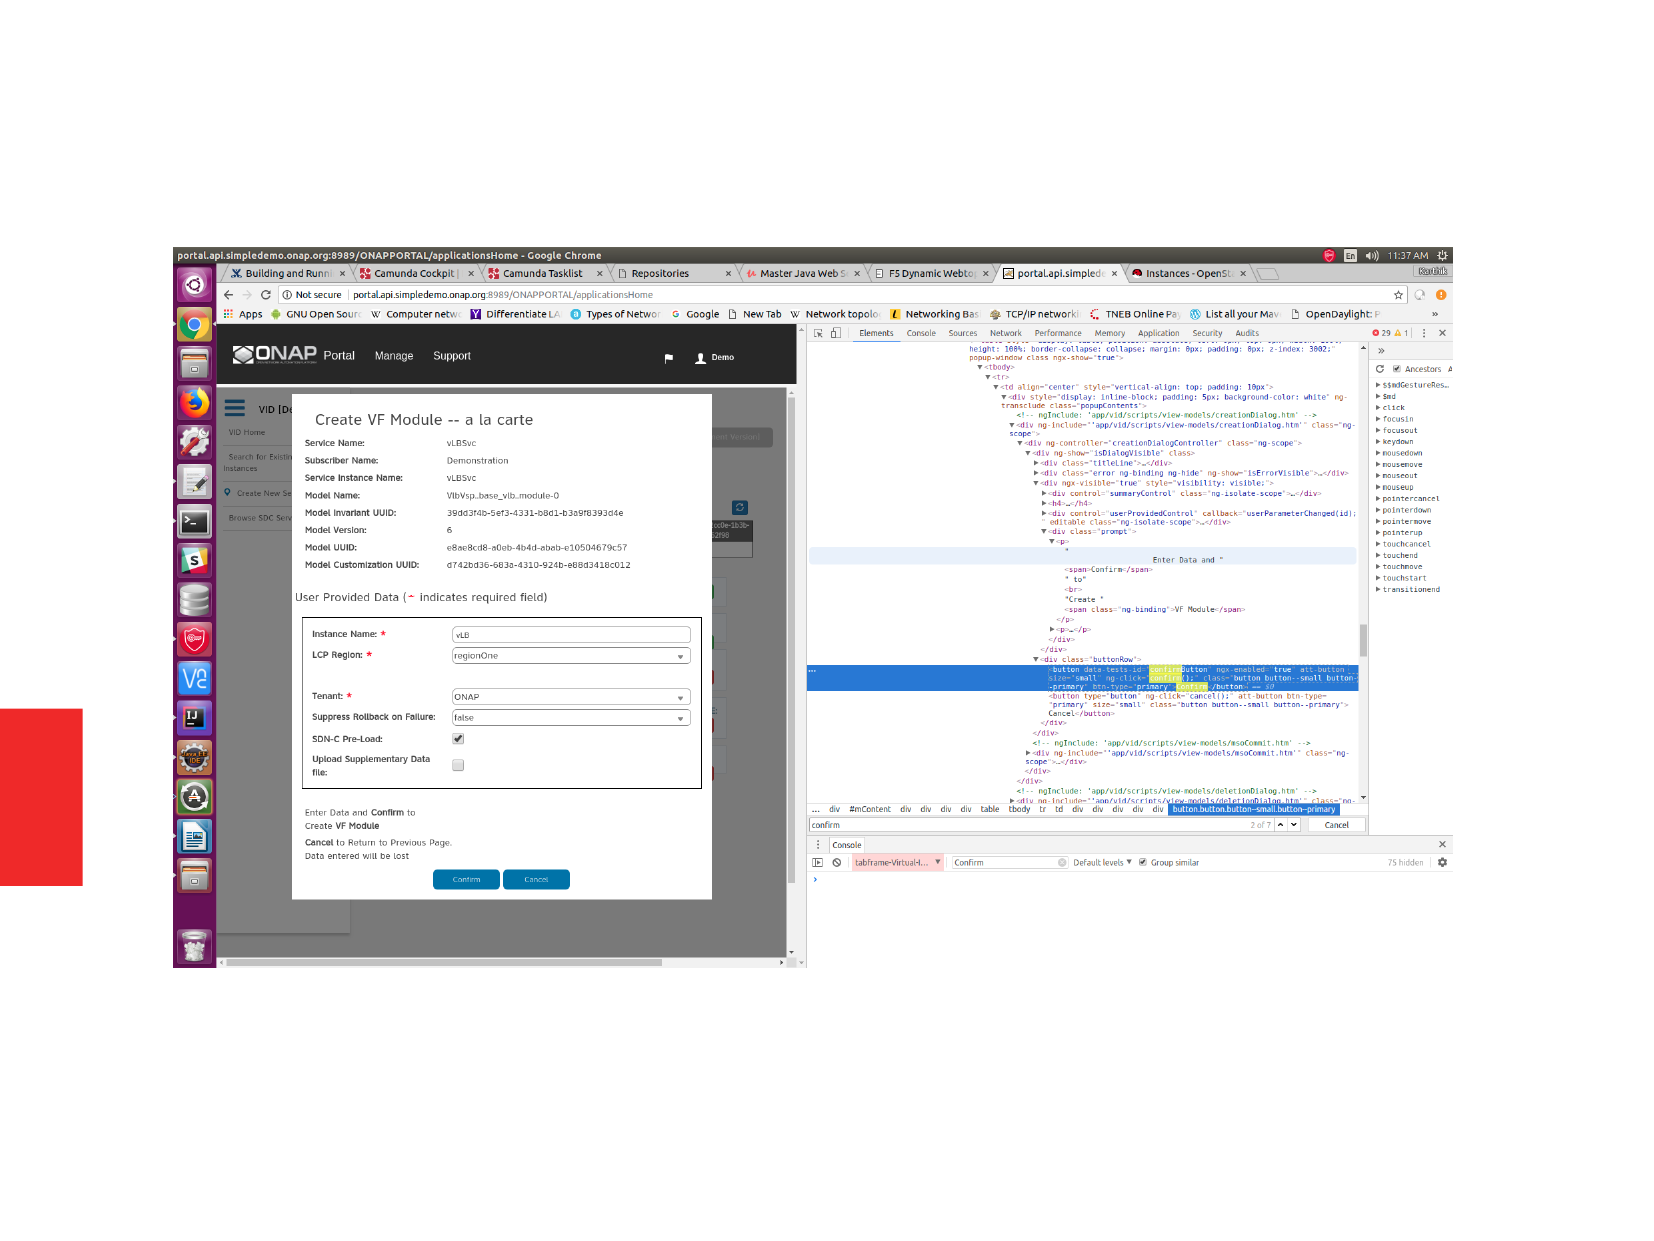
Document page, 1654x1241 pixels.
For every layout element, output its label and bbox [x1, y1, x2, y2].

picture [173, 247, 1453, 968]
